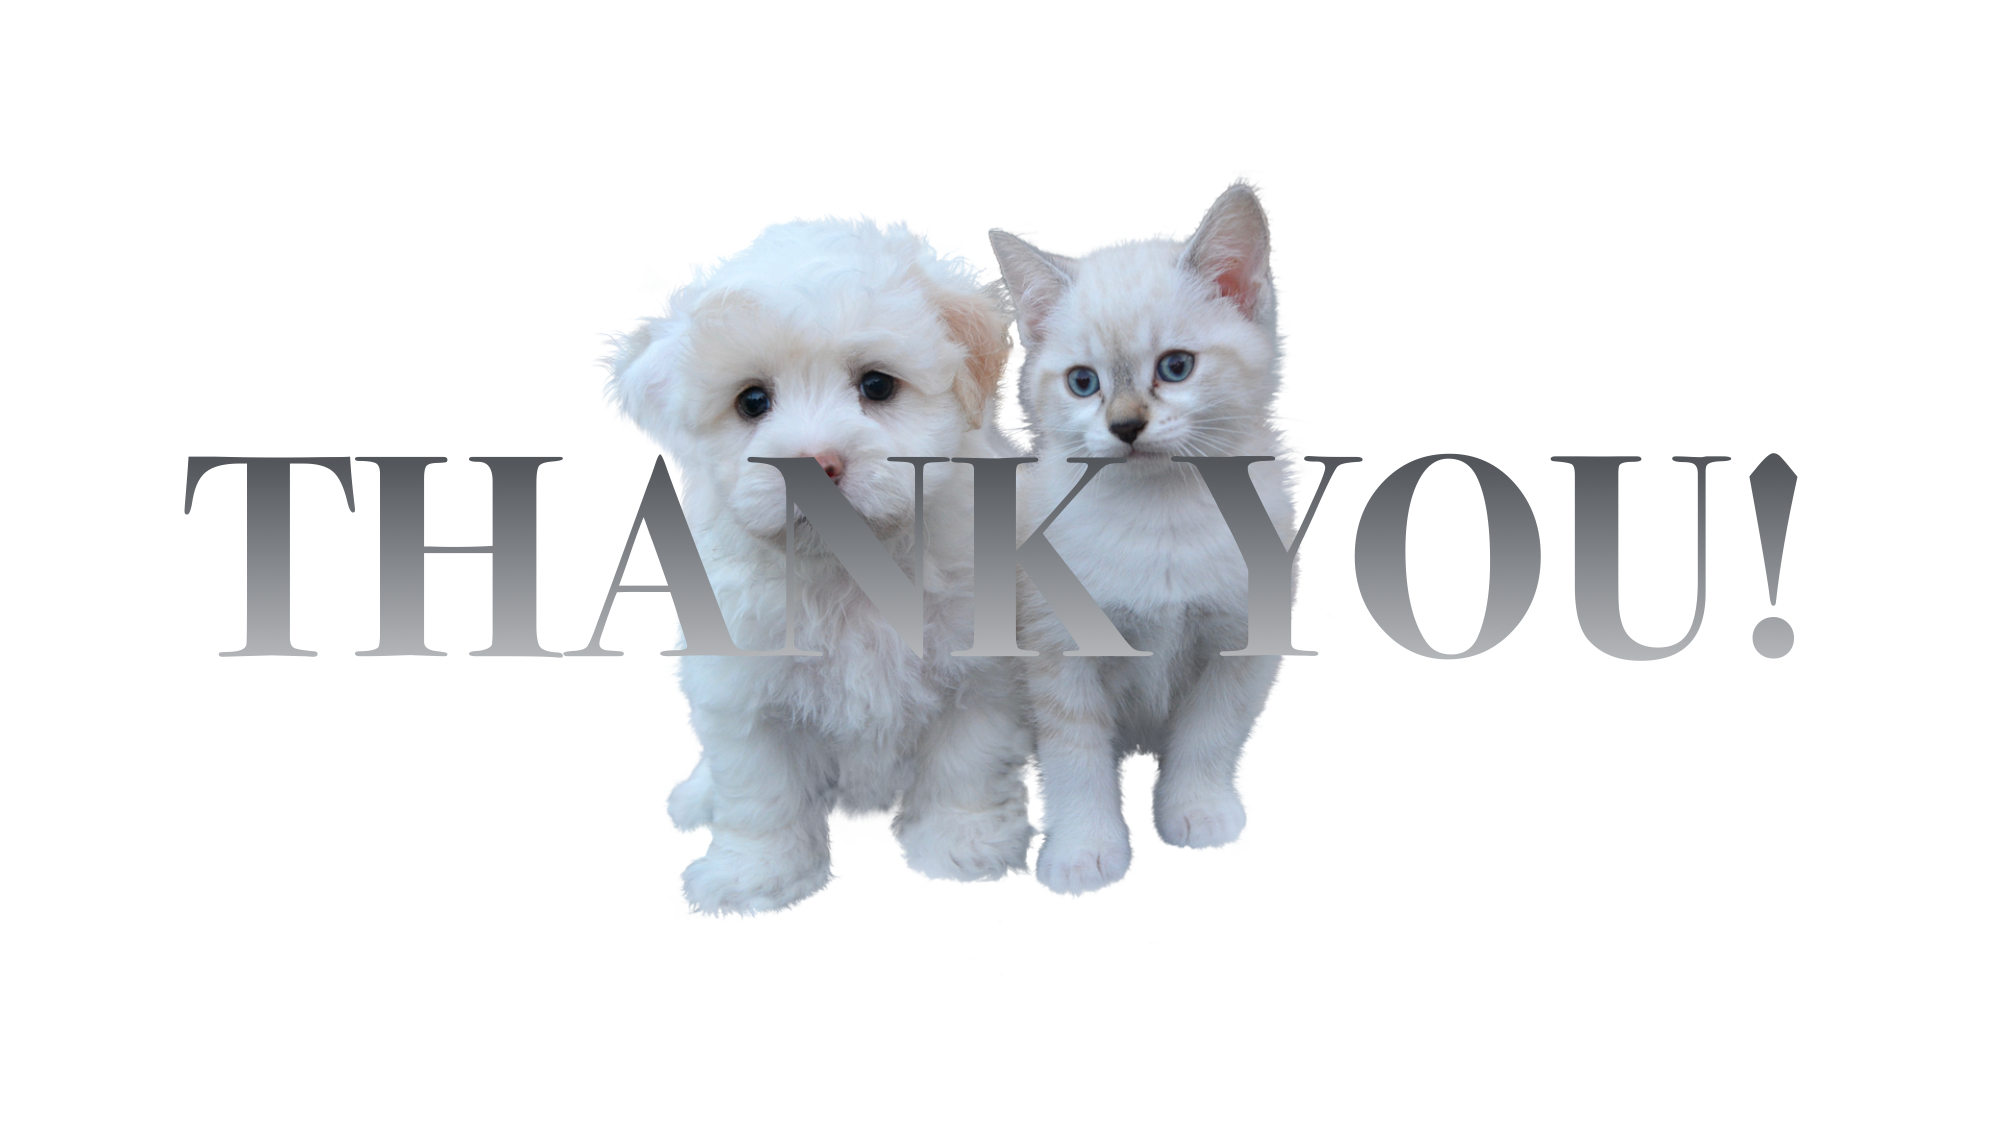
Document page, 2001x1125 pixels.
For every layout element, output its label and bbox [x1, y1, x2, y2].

picture [150, 89, 1850, 1036]
